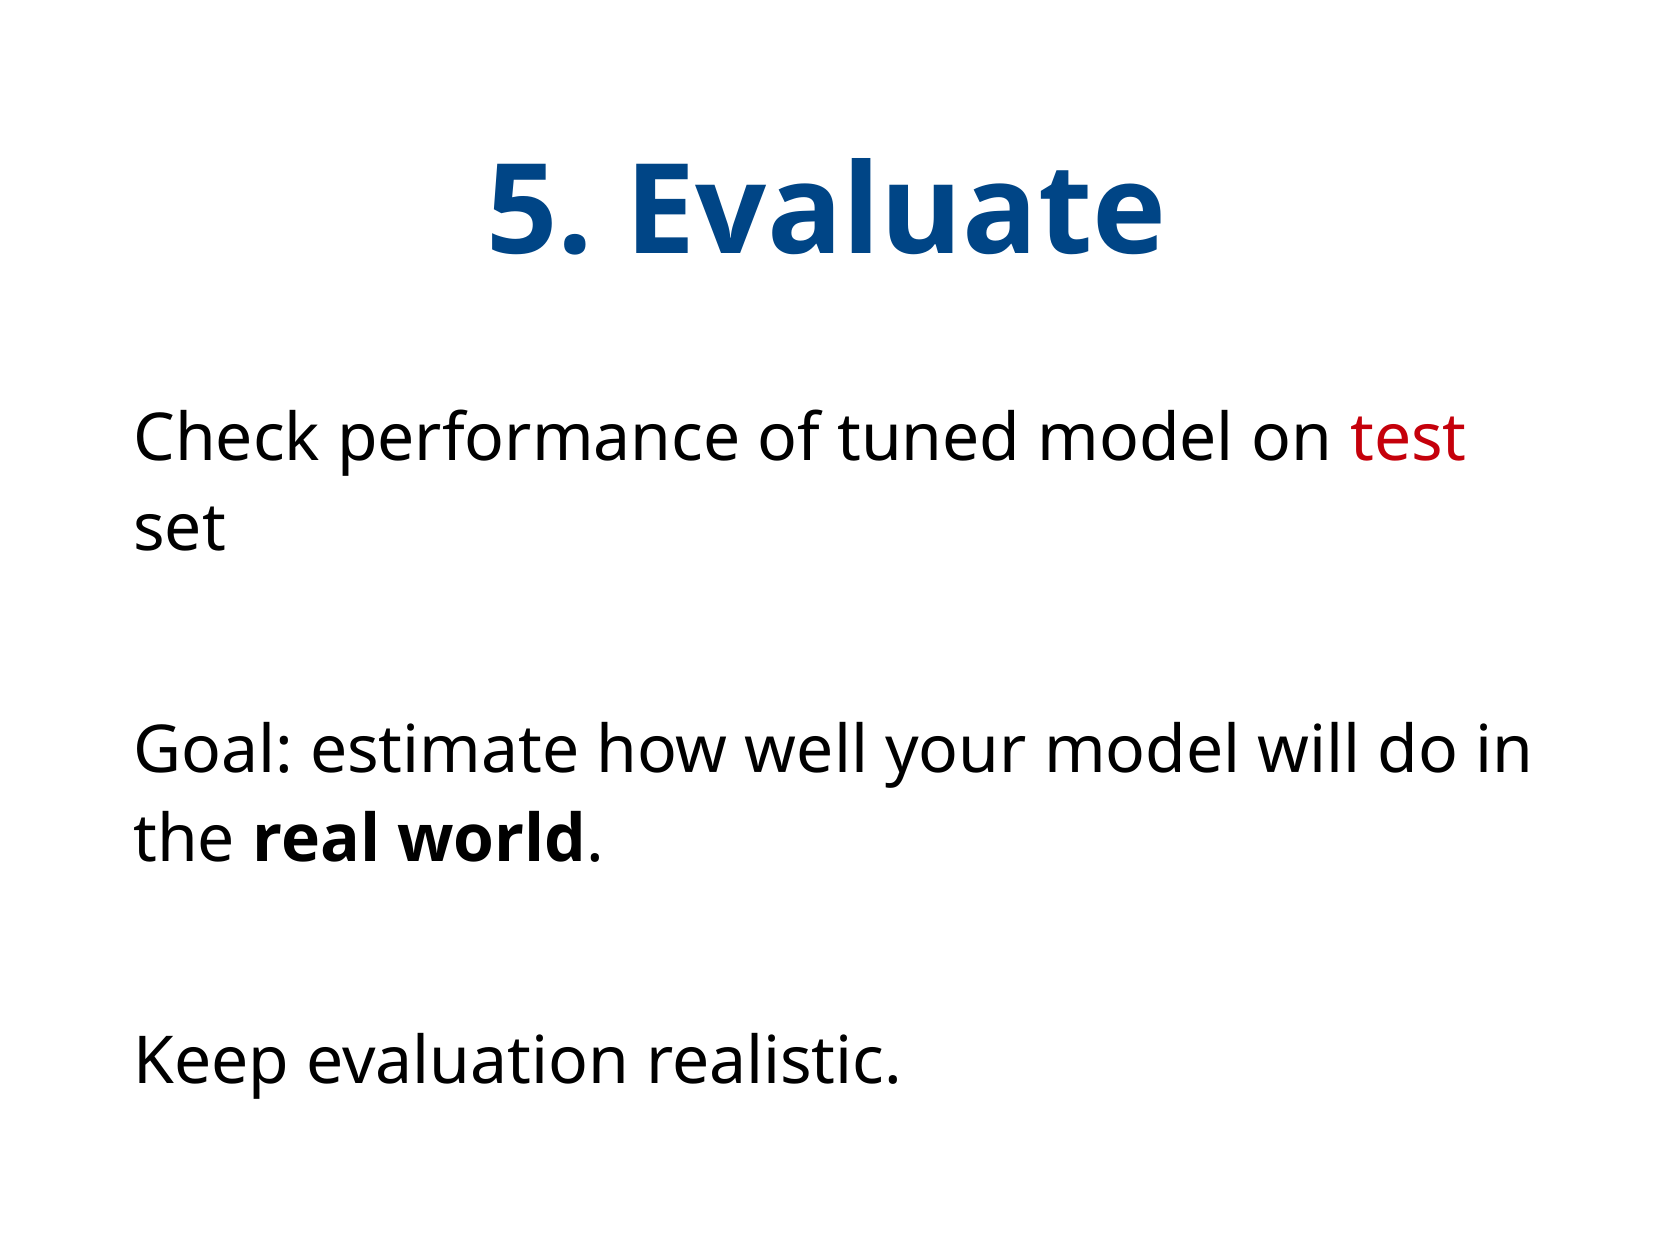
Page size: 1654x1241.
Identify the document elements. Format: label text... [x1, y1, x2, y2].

title 5. Evaluate [82, 49, 1571, 360]
list Check performance of tuned model on test set Goal: estimate how well your model will do in the real world. Keep evaluation realistic. [82, 389, 1538, 1110]
